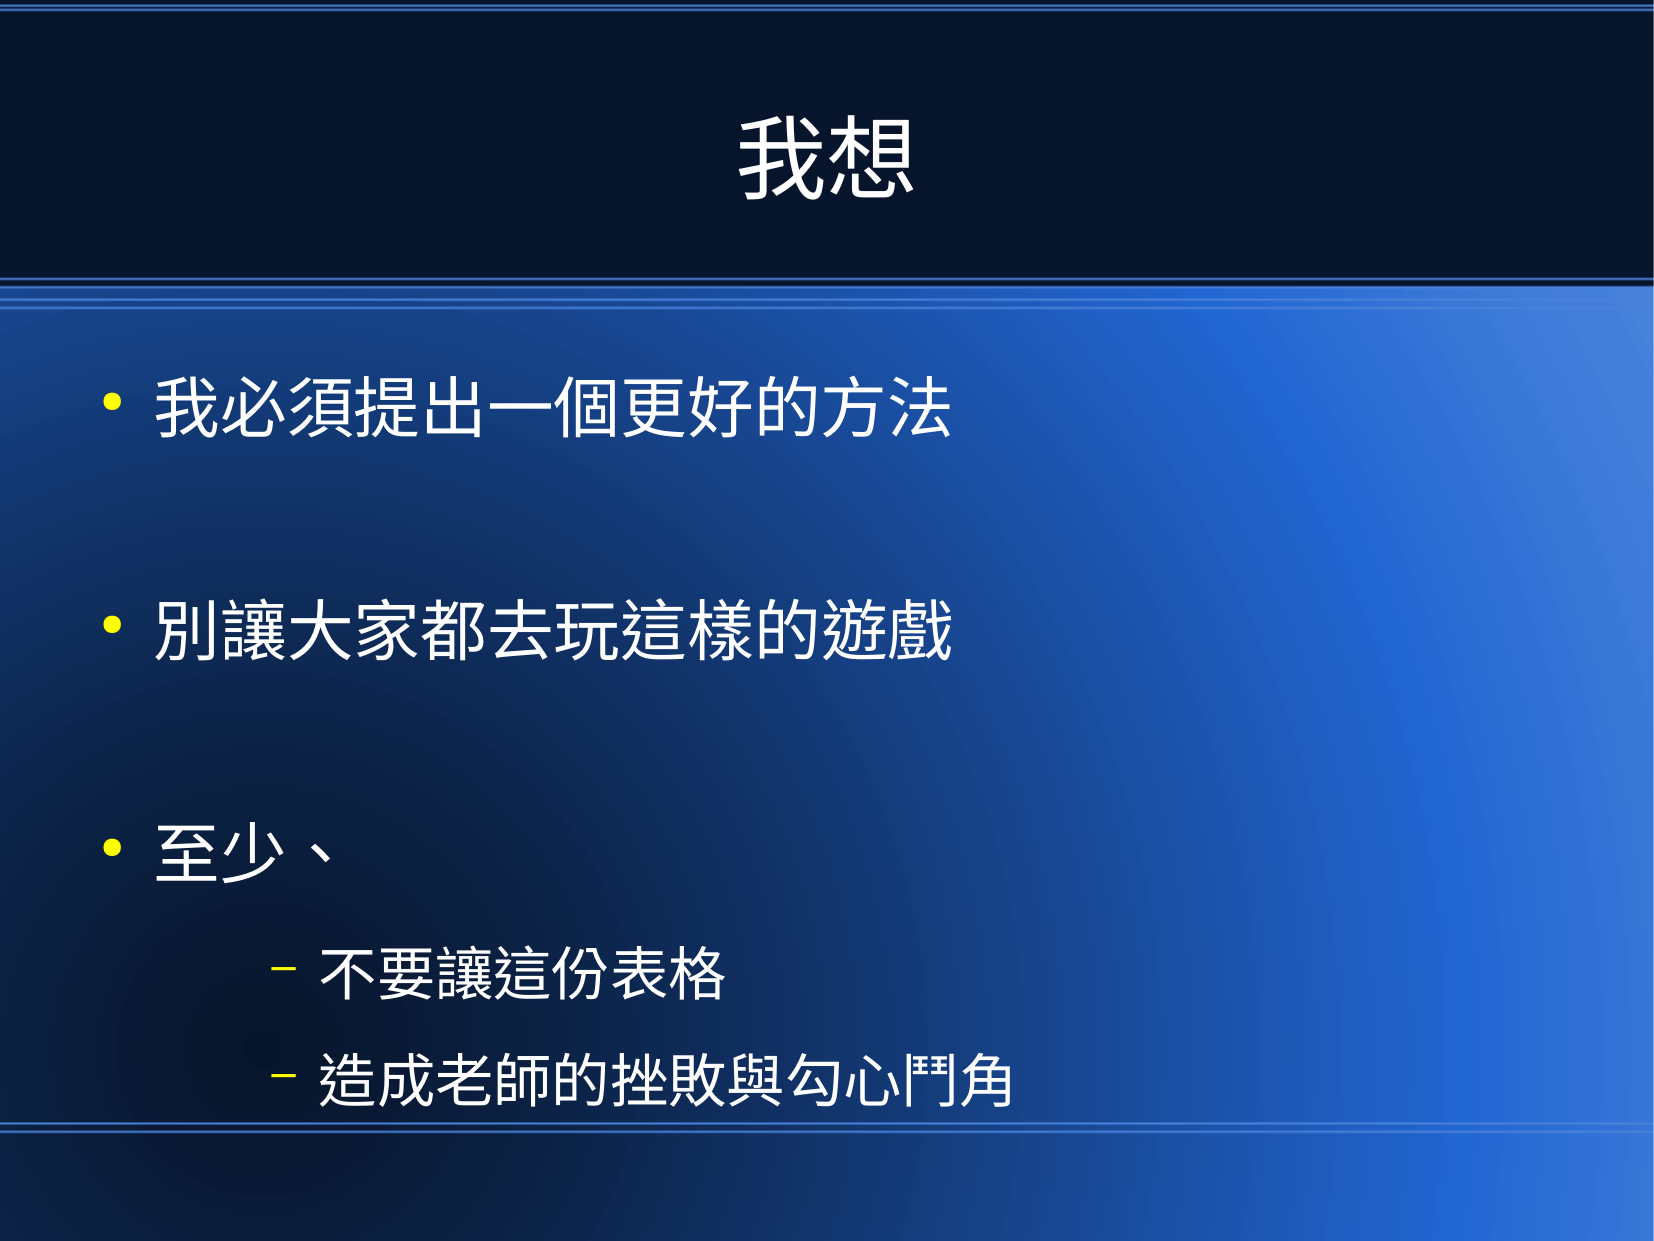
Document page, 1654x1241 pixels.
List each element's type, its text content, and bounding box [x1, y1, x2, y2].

title 我想 [82, 49, 1571, 257]
list 我必須提出一個更好的方法 別讓大家都去玩這樣的遊戲 至少、 不要讓這份表格 造成老師的挫敗與勾心鬥角 [82, 355, 1571, 1075]
picture [0, 0, 1654, 1241]
